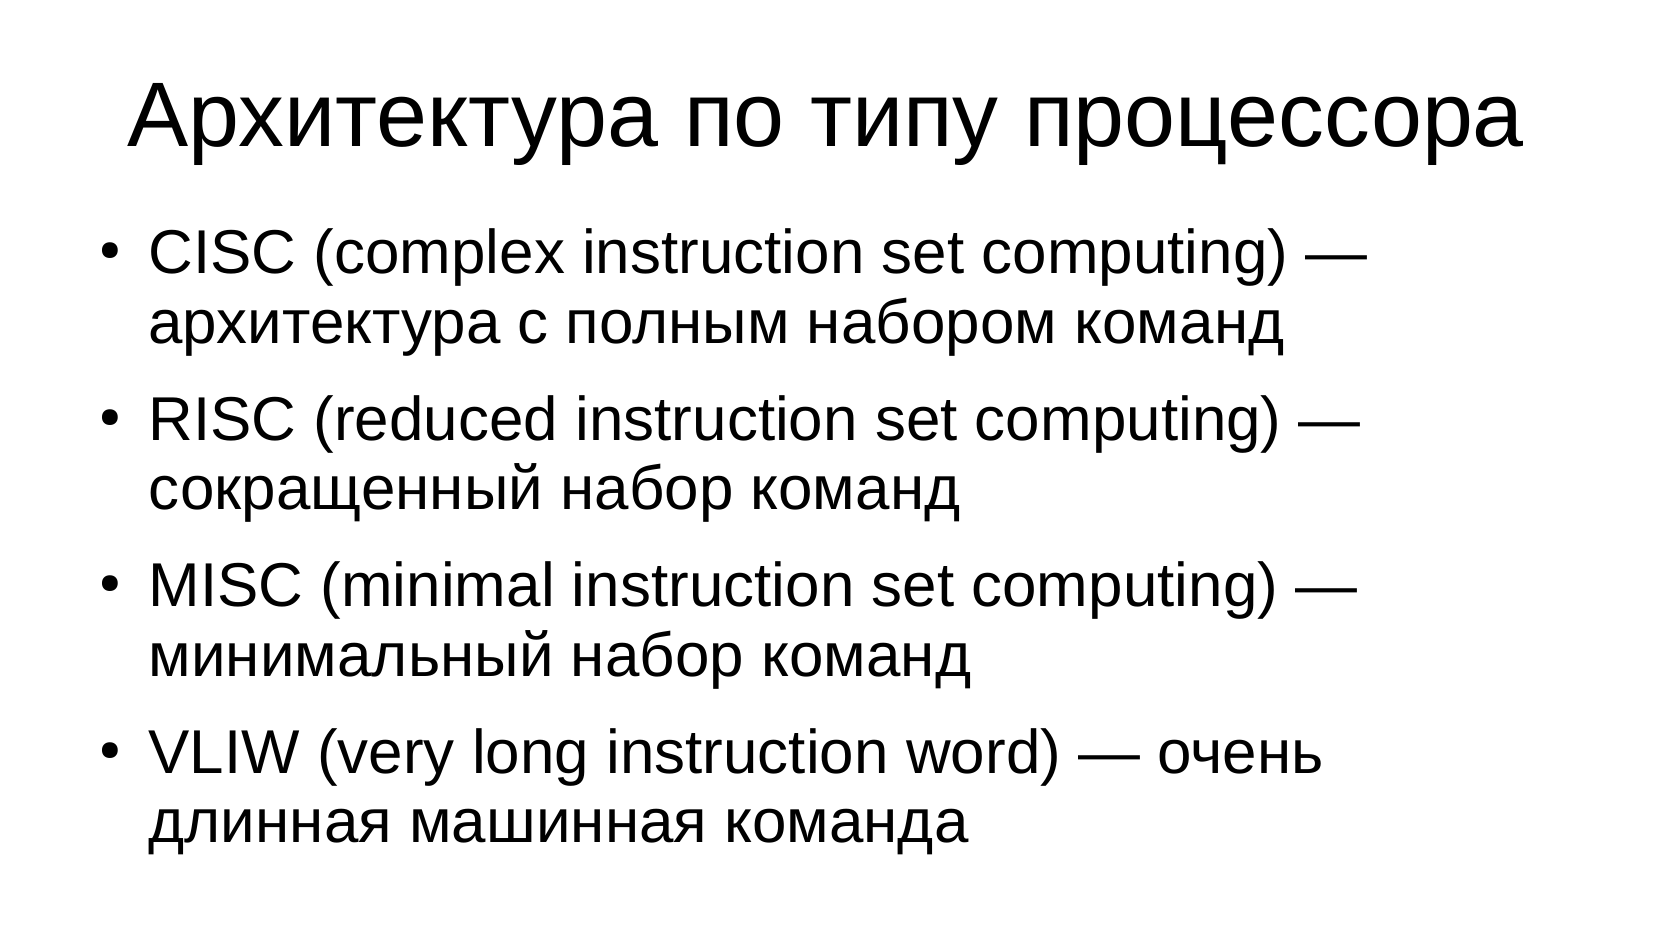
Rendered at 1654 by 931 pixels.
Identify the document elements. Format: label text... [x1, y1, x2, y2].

list CISC (complex instruction set computing) — архитектура с полным набором команд RISC (reduced instruction set computing) — сокращенный набор команд MISC (minimal instruction set computing) — минимальный набор команд VLIW (very long instruction word) — очень длинная машинная команда [82, 217, 1571, 857]
title Архитектура по типу процессора [82, 37, 1571, 193]
